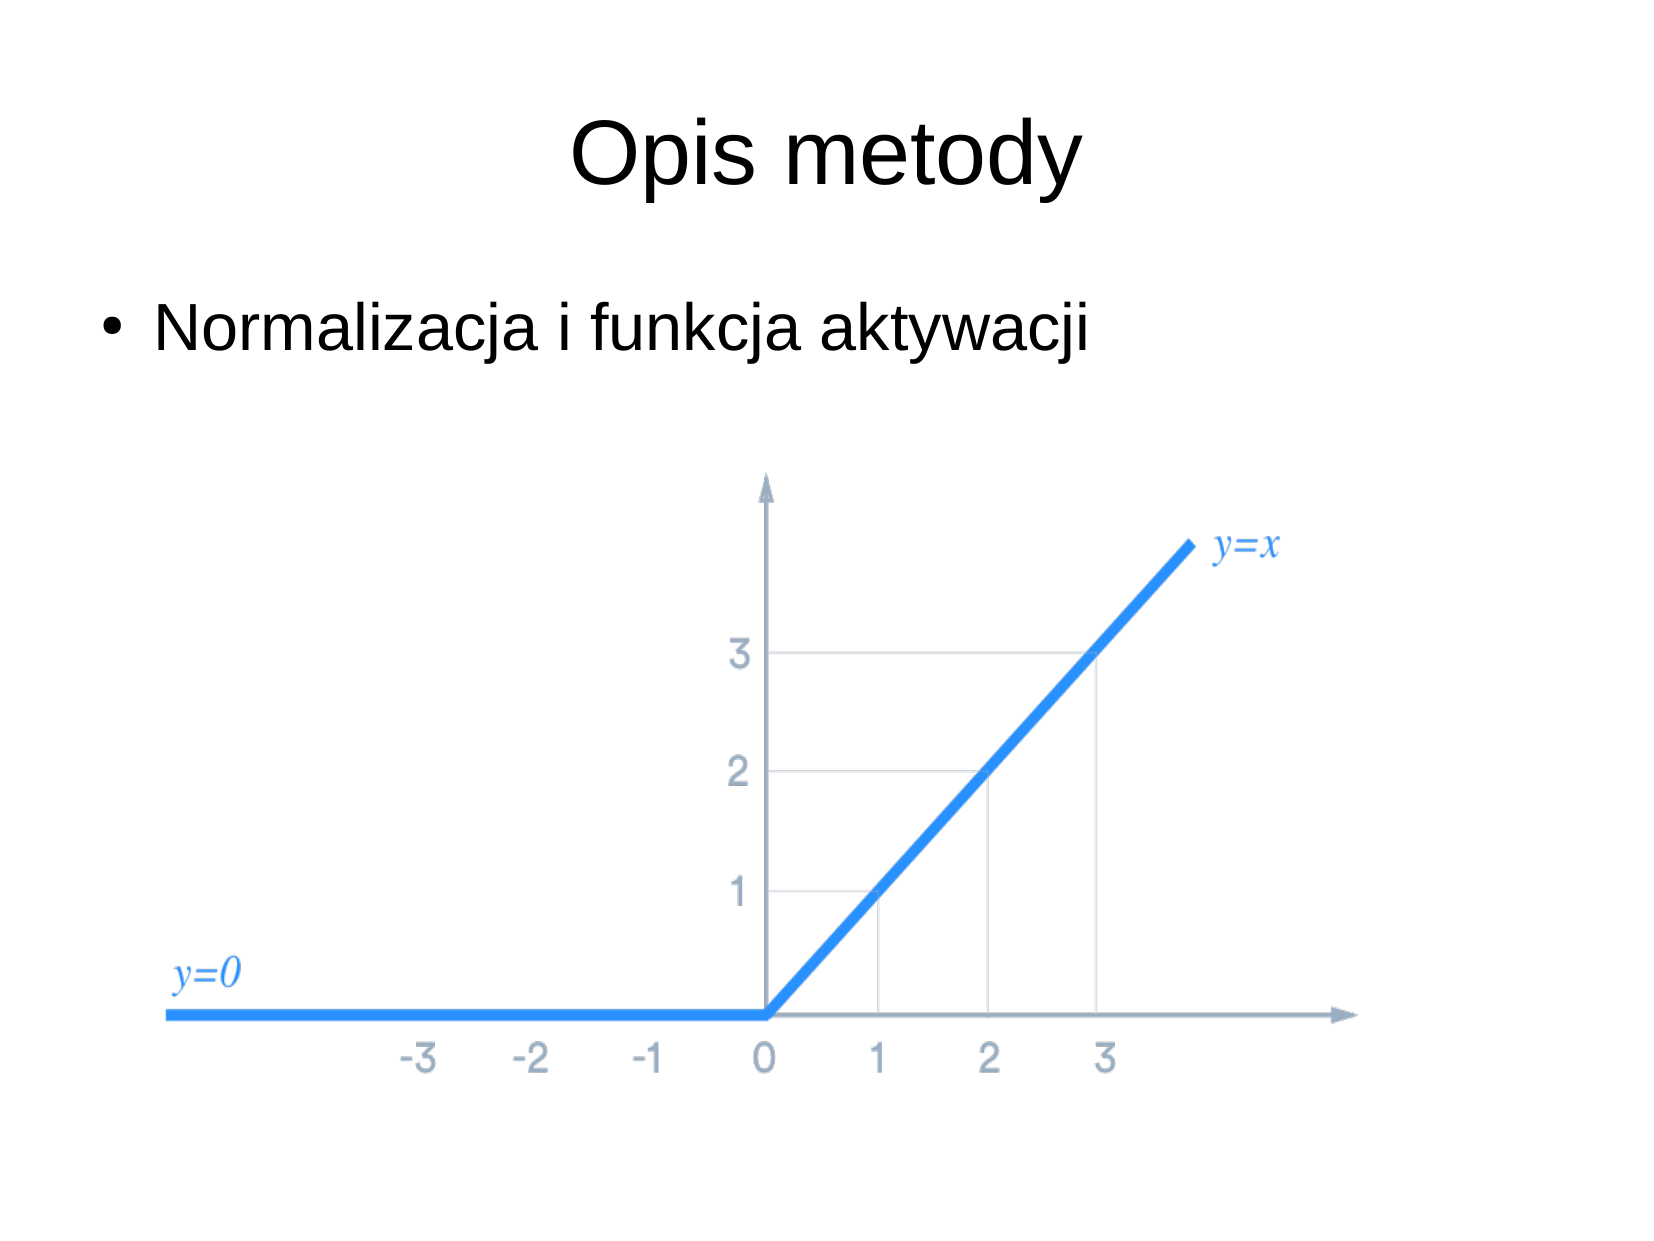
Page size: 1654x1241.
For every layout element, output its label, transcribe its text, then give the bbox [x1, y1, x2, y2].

title Opis metody [82, 49, 1571, 257]
list Normalizacja i funkcja aktywacji [82, 290, 1571, 681]
picture [165, 472, 1359, 1075]
